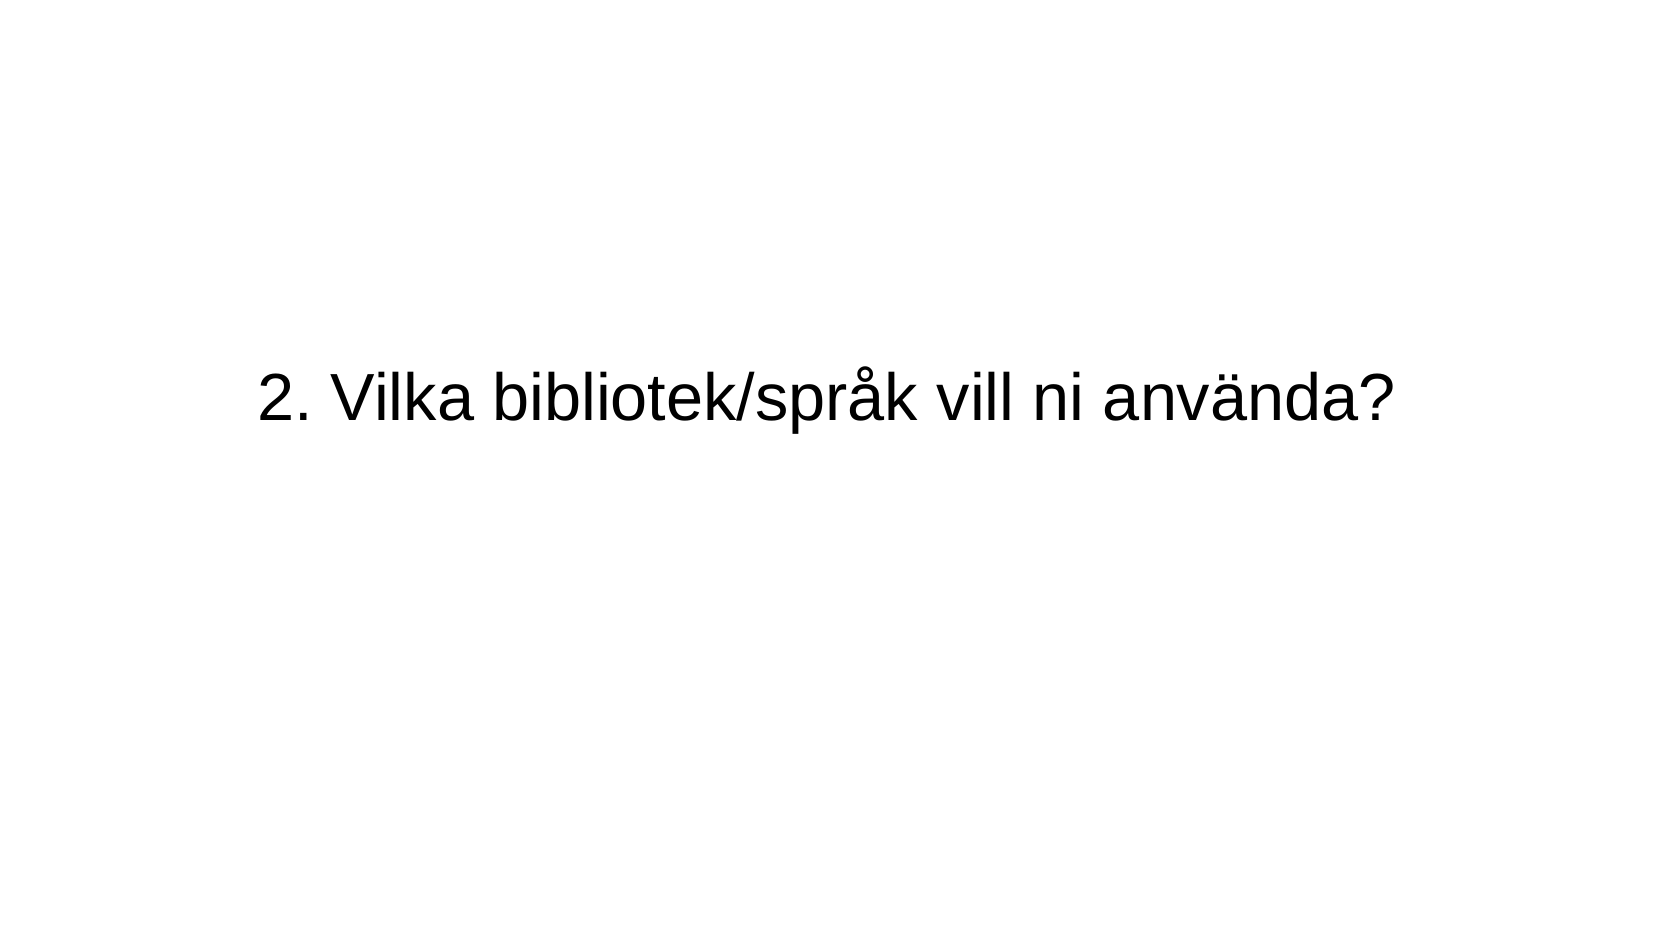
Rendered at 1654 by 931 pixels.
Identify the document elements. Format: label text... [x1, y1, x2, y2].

subtitle 2. Vilka bibliotek/språk vill ni använda? [82, 37, 1571, 757]
